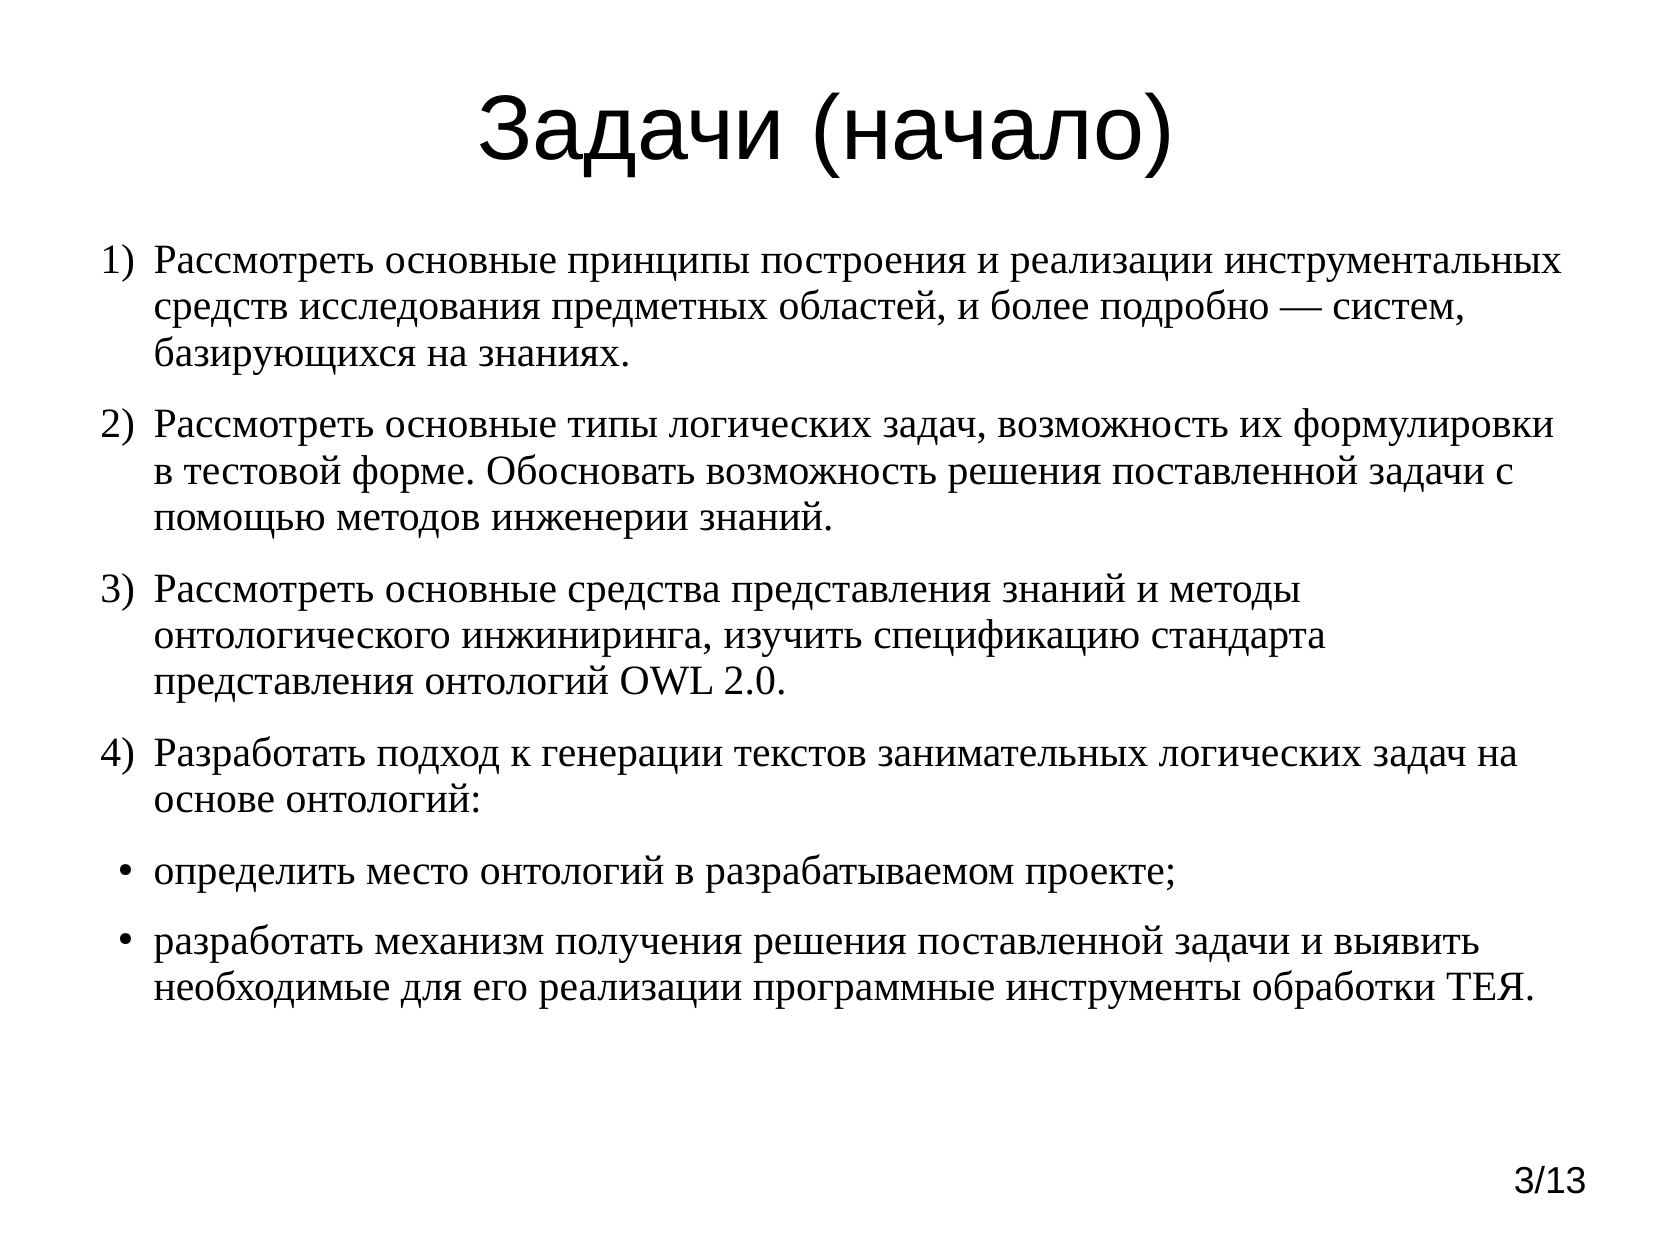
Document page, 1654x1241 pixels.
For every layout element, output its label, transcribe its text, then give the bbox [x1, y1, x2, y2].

list Рассмотреть основные принципы построения и реализации инструментальных средств исследования предметных областей, и более подробно — систем, базирующихся на знаниях. Рассмотреть основные типы логических задач, возможность их формулировки в тестовой форме. Обосновать возможность решения поставленной задачи с помощью методов инженерии знаний. Рассмотреть основные средства представления знаний и методы онтологического инжиниринга, изучить спецификацию стандарта представления онтологий OWL 2.0. Разработать подход к генерации текстов занимательных логических задач на основе онтологий: определить место онтологий в разрабатываемом проекте; разработать механизм получения решения поставленной задачи и выявить необходимые для его реализации программные инструменты обработки ТЕЯ. [82, 236, 1571, 1109]
text_box <номер>/13 [1476, 1151, 1625, 1241]
title Задачи (начало) [82, 49, 1571, 207]
